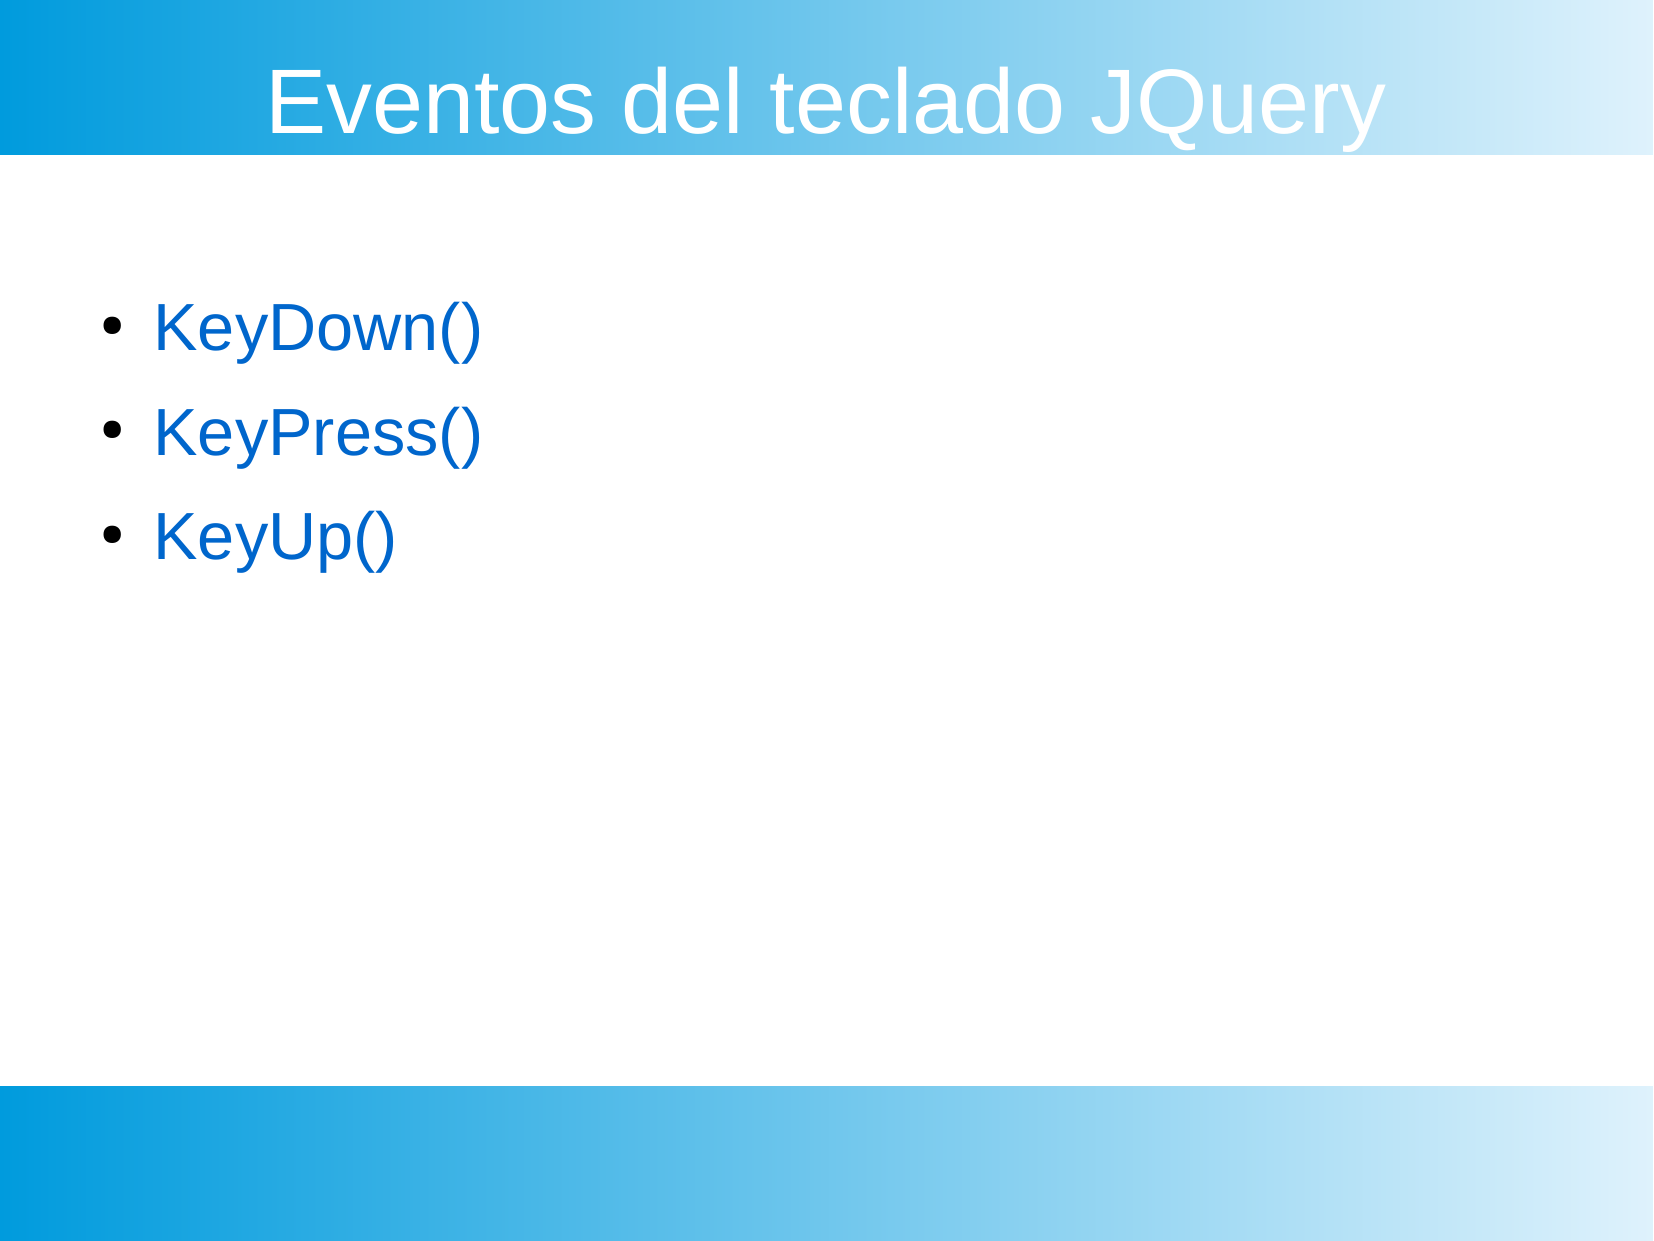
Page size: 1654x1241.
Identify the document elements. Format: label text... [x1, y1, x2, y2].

title Eventos del teclado JQuery [82, 49, 1571, 155]
list KeyDown() KeyPress() KeyUp() [82, 290, 1571, 1010]
